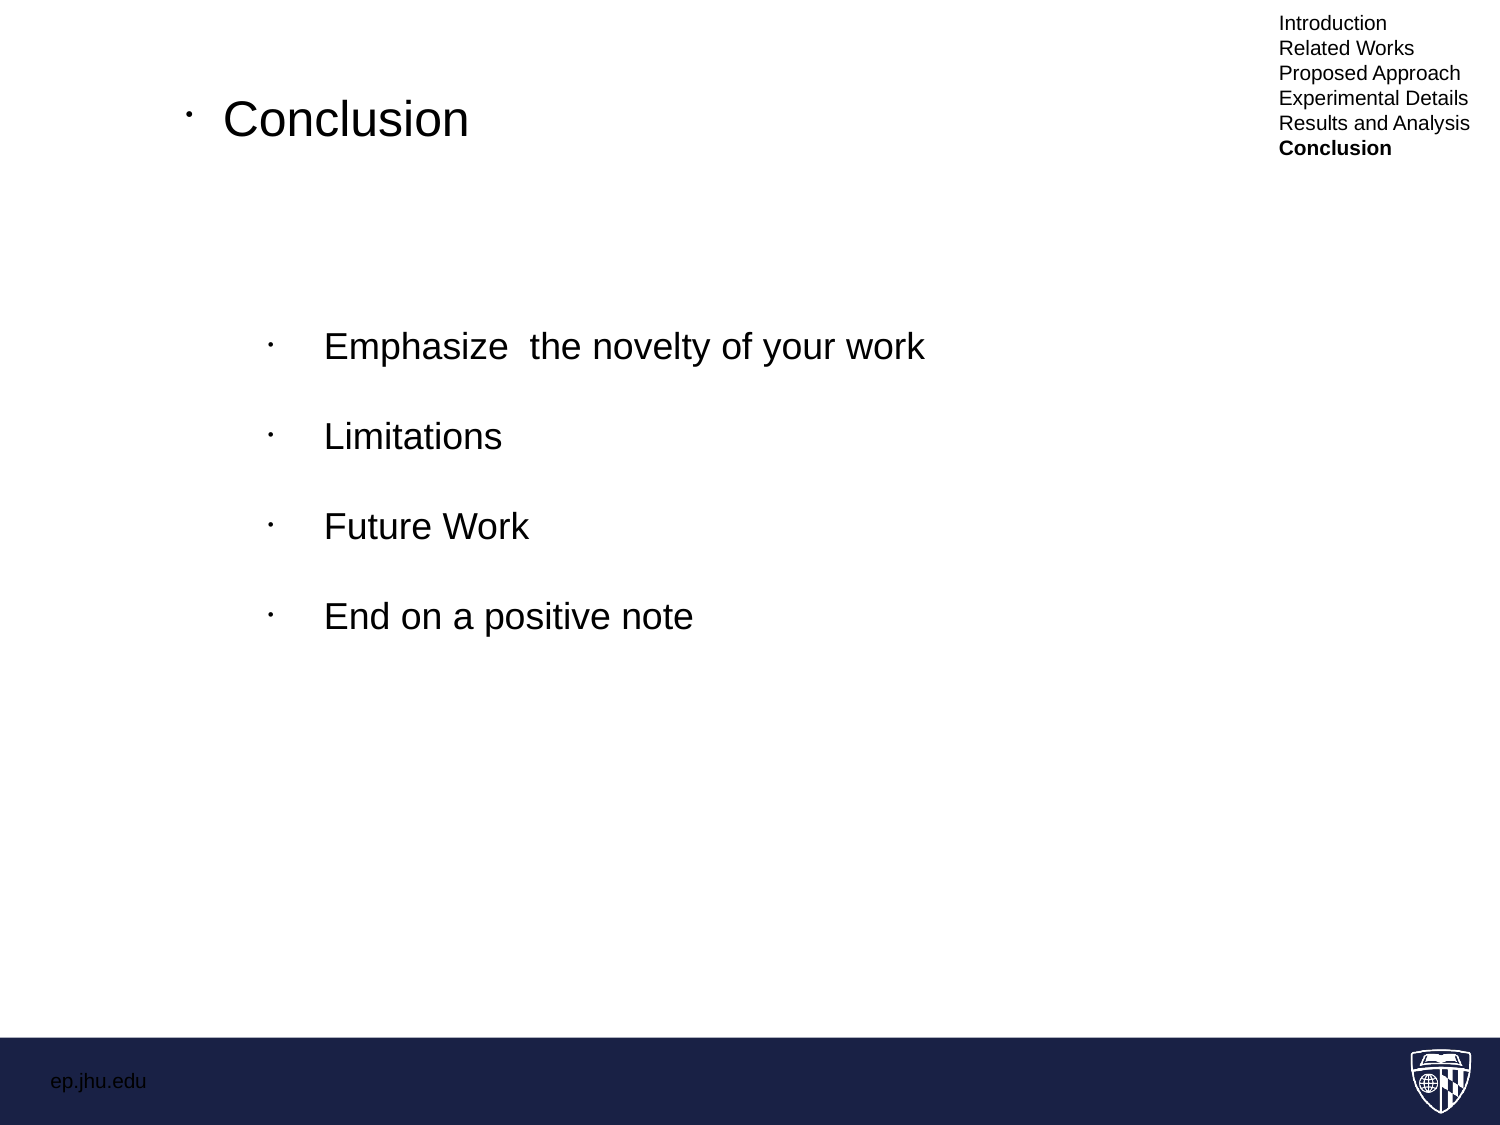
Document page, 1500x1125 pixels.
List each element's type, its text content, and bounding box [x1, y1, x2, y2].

text_box Introduction Related Works Proposed Approach Experimental Details Results and Analysis Conclusion [1264, 2, 1486, 168]
picture [1408, 1047, 1473, 1116]
text_box Emphasize the novelty of your work Limitations Future Work End on a positive note [252, 269, 941, 645]
list Conclusion [170, 79, 1337, 171]
